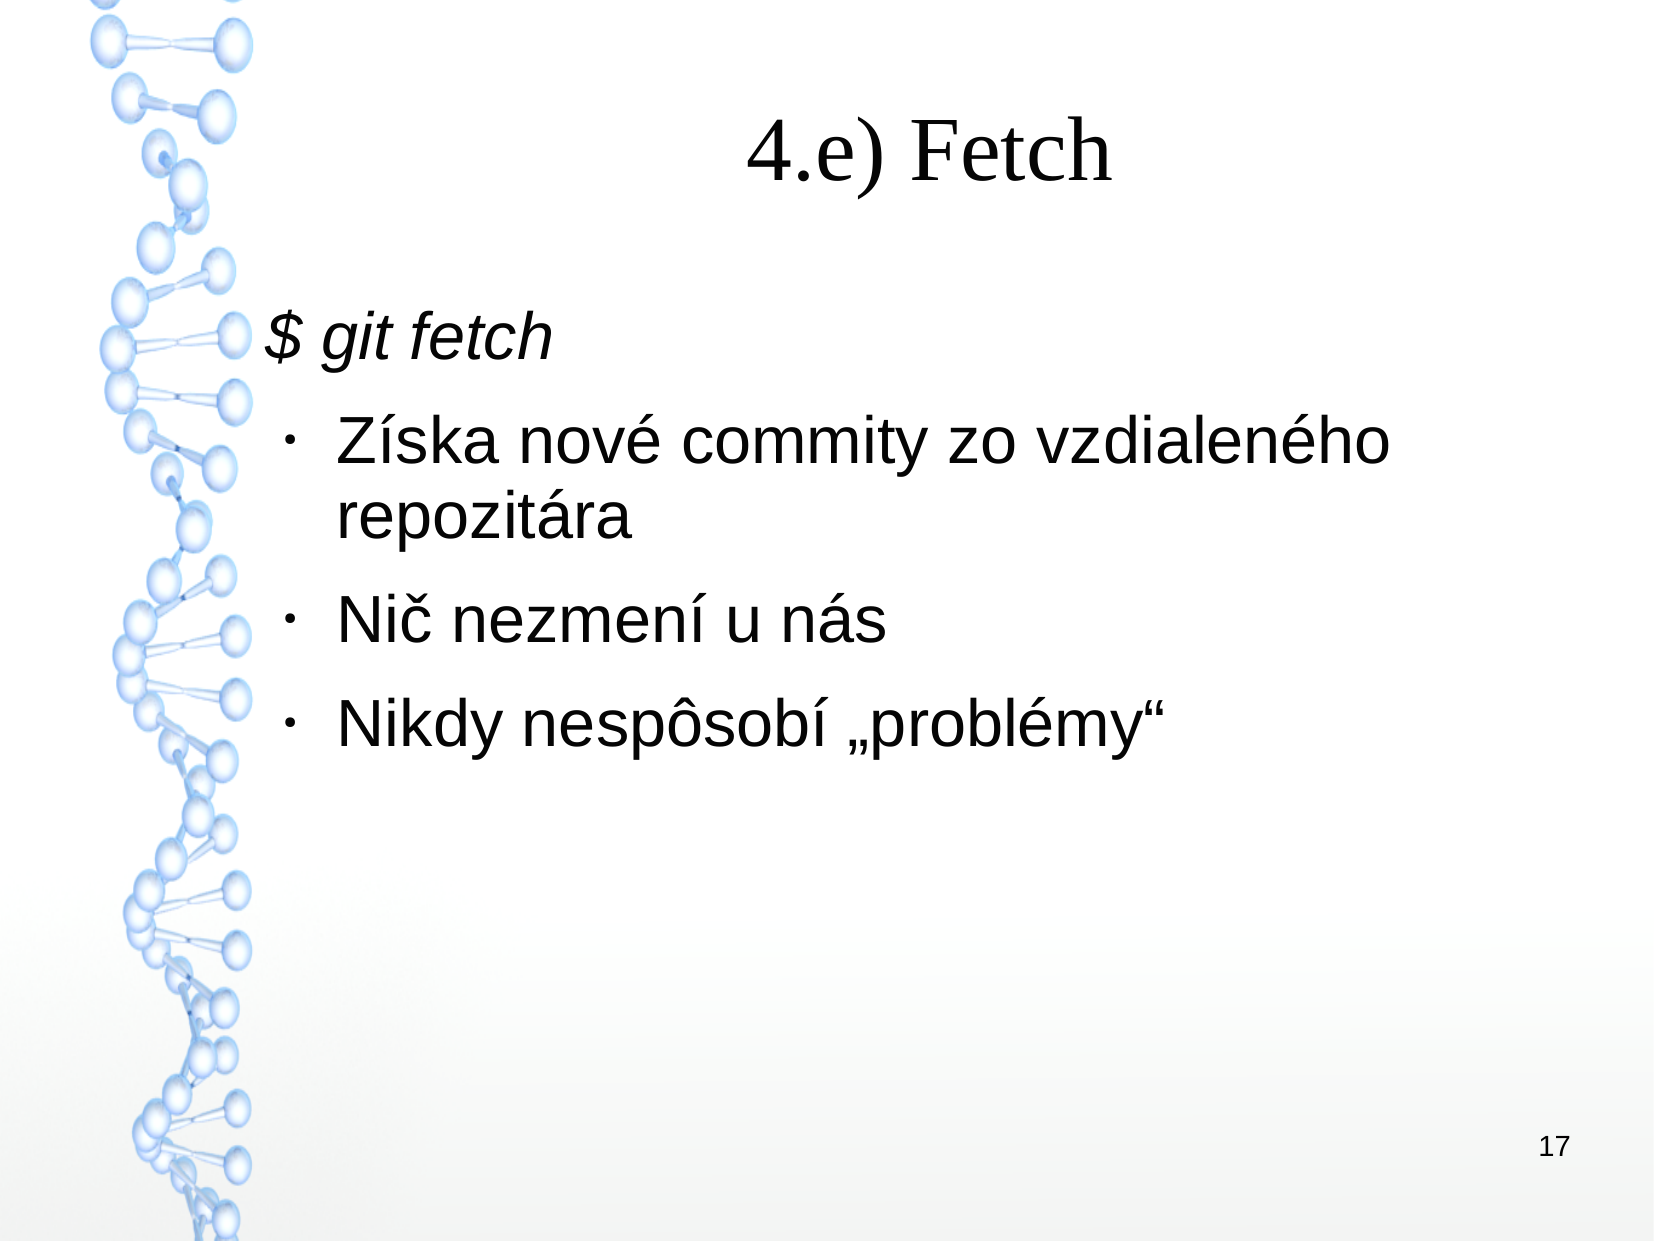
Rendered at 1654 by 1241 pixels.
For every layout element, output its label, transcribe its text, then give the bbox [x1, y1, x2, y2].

title 4.e) Fetch [265, 47, 1595, 252]
picture [0, 0, 1654, 1241]
list $ git fetch Získa nové commity zo vzdialeného repozitára Nič nezmení u nás Nikdy nespôsobí „problémy“ [265, 299, 1595, 1019]
